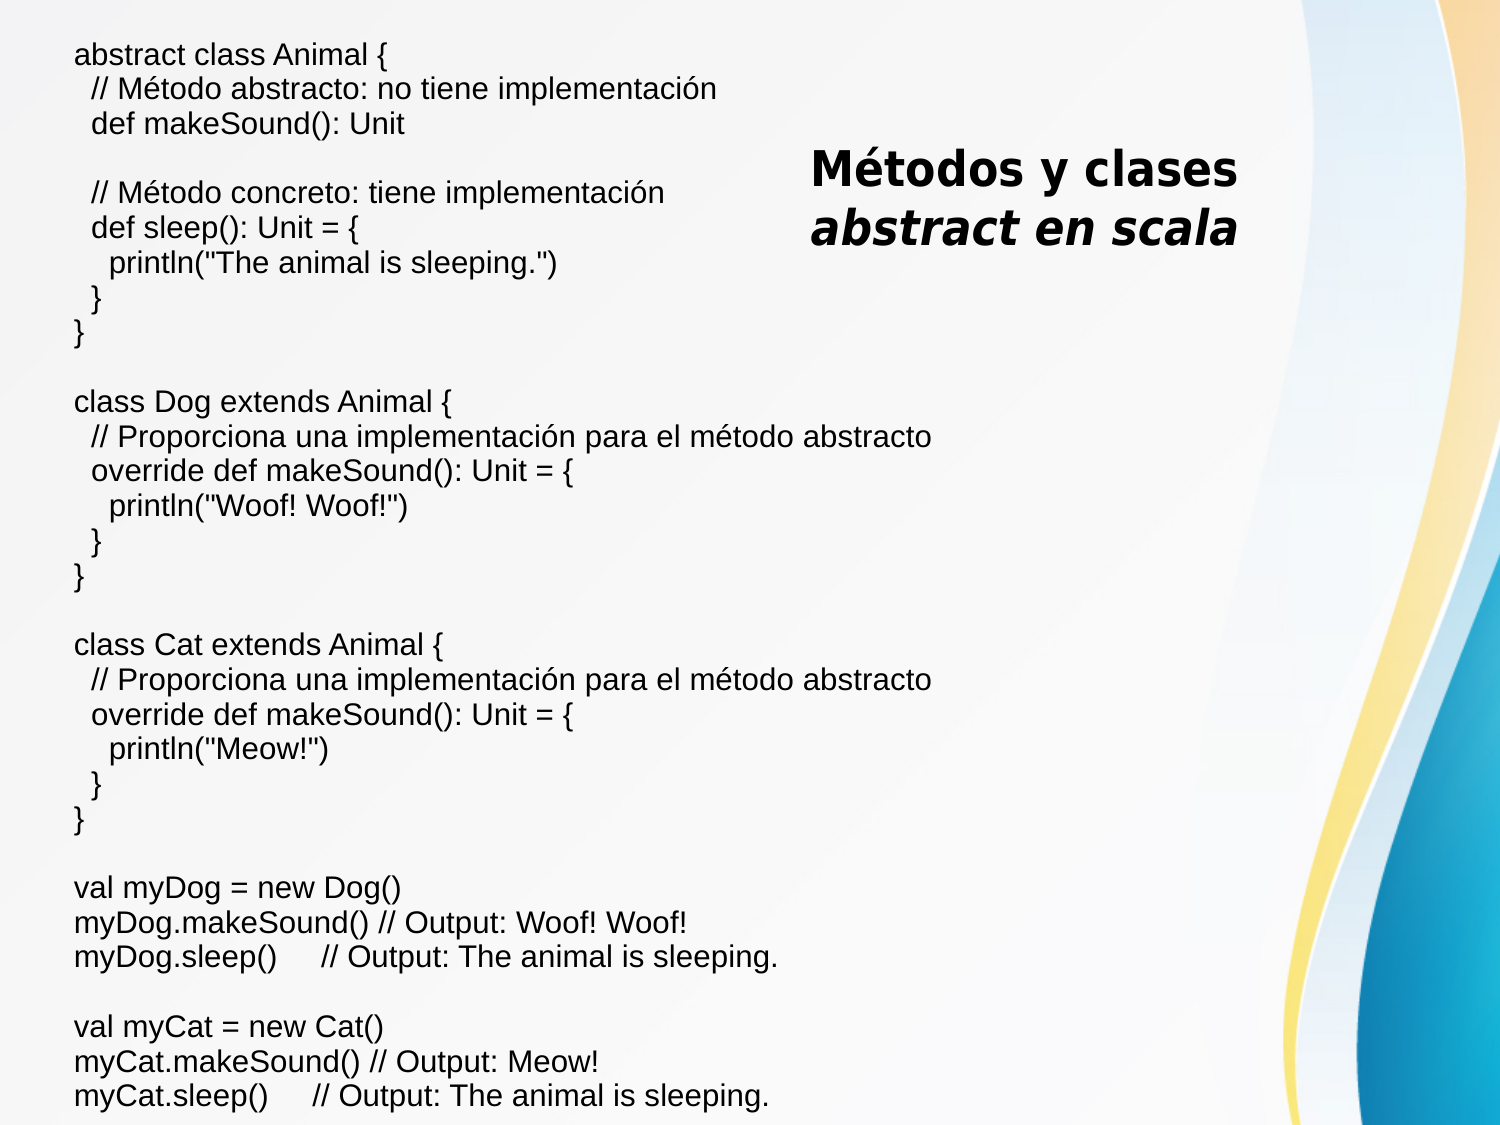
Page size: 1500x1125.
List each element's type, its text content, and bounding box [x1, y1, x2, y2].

text_box Métodos y clases abstract en scala [797, 130, 1475, 202]
picture [0, 0, 1500, 1125]
text_box abstract class Animal { // Método abstracto: no tiene implementación def makeSound(): Unit // Método concreto: tiene implementación def sleep(): Unit = { println("The animal is sleeping.") } } class Dog extends Animal { // Proporciona una implementación para el método abstracto override def makeSound(): Unit = { println("Woof! Woof!") } } class Cat extends Animal { // Proporciona una implementación para el método abstracto override def makeSound(): Unit = { println("Meow!") } } val myDog = new Dog() myDog.makeSound() // Output: Woof! Woof! myDog.sleep() // Output: The animal is sleeping. val myCat = new Cat() myCat.makeSound() // Output: Meow! myCat.sleep() // Output: The animal is sleeping. [59, 29, 1113, 1125]
